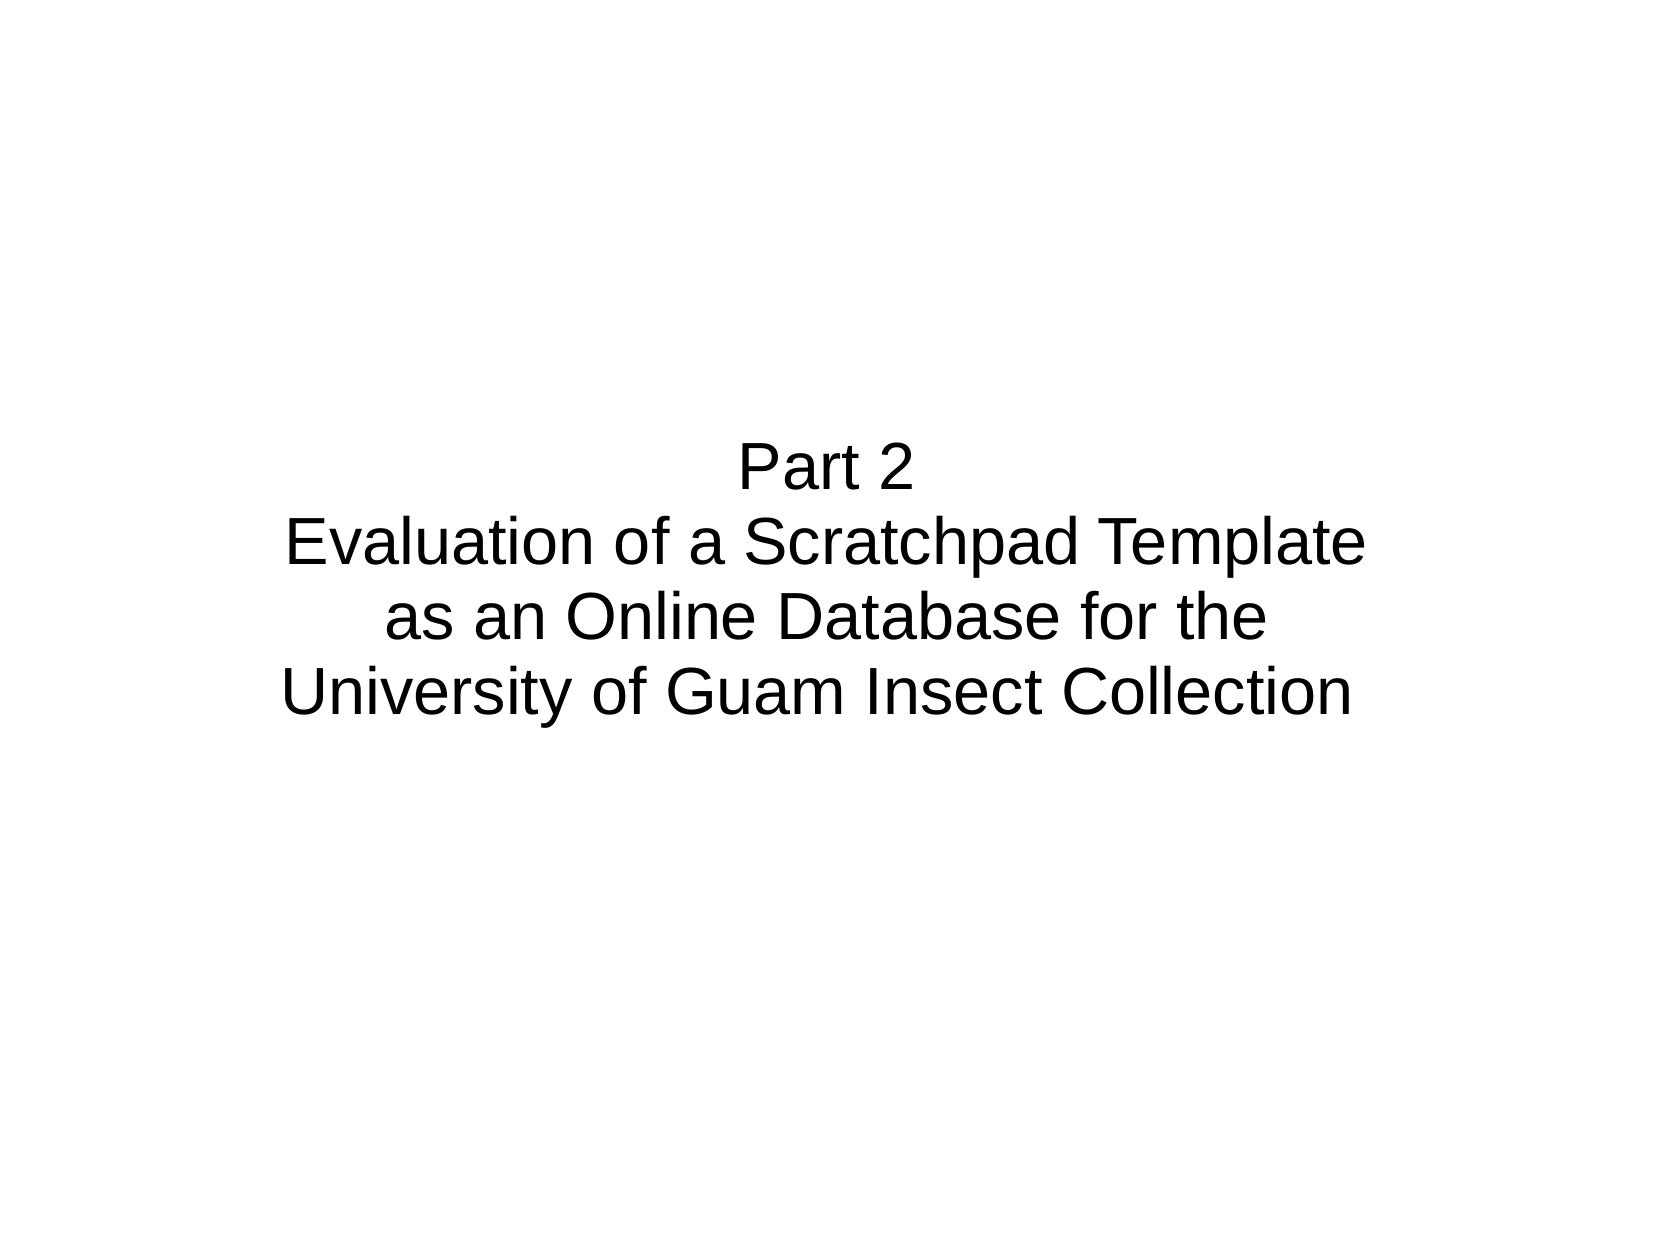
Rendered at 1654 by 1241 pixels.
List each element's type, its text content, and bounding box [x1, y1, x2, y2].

subtitle Part 2 Evaluation of a Scratchpad Template as an Online Database for the University of Guam Insect Collection [82, 56, 1571, 1102]
